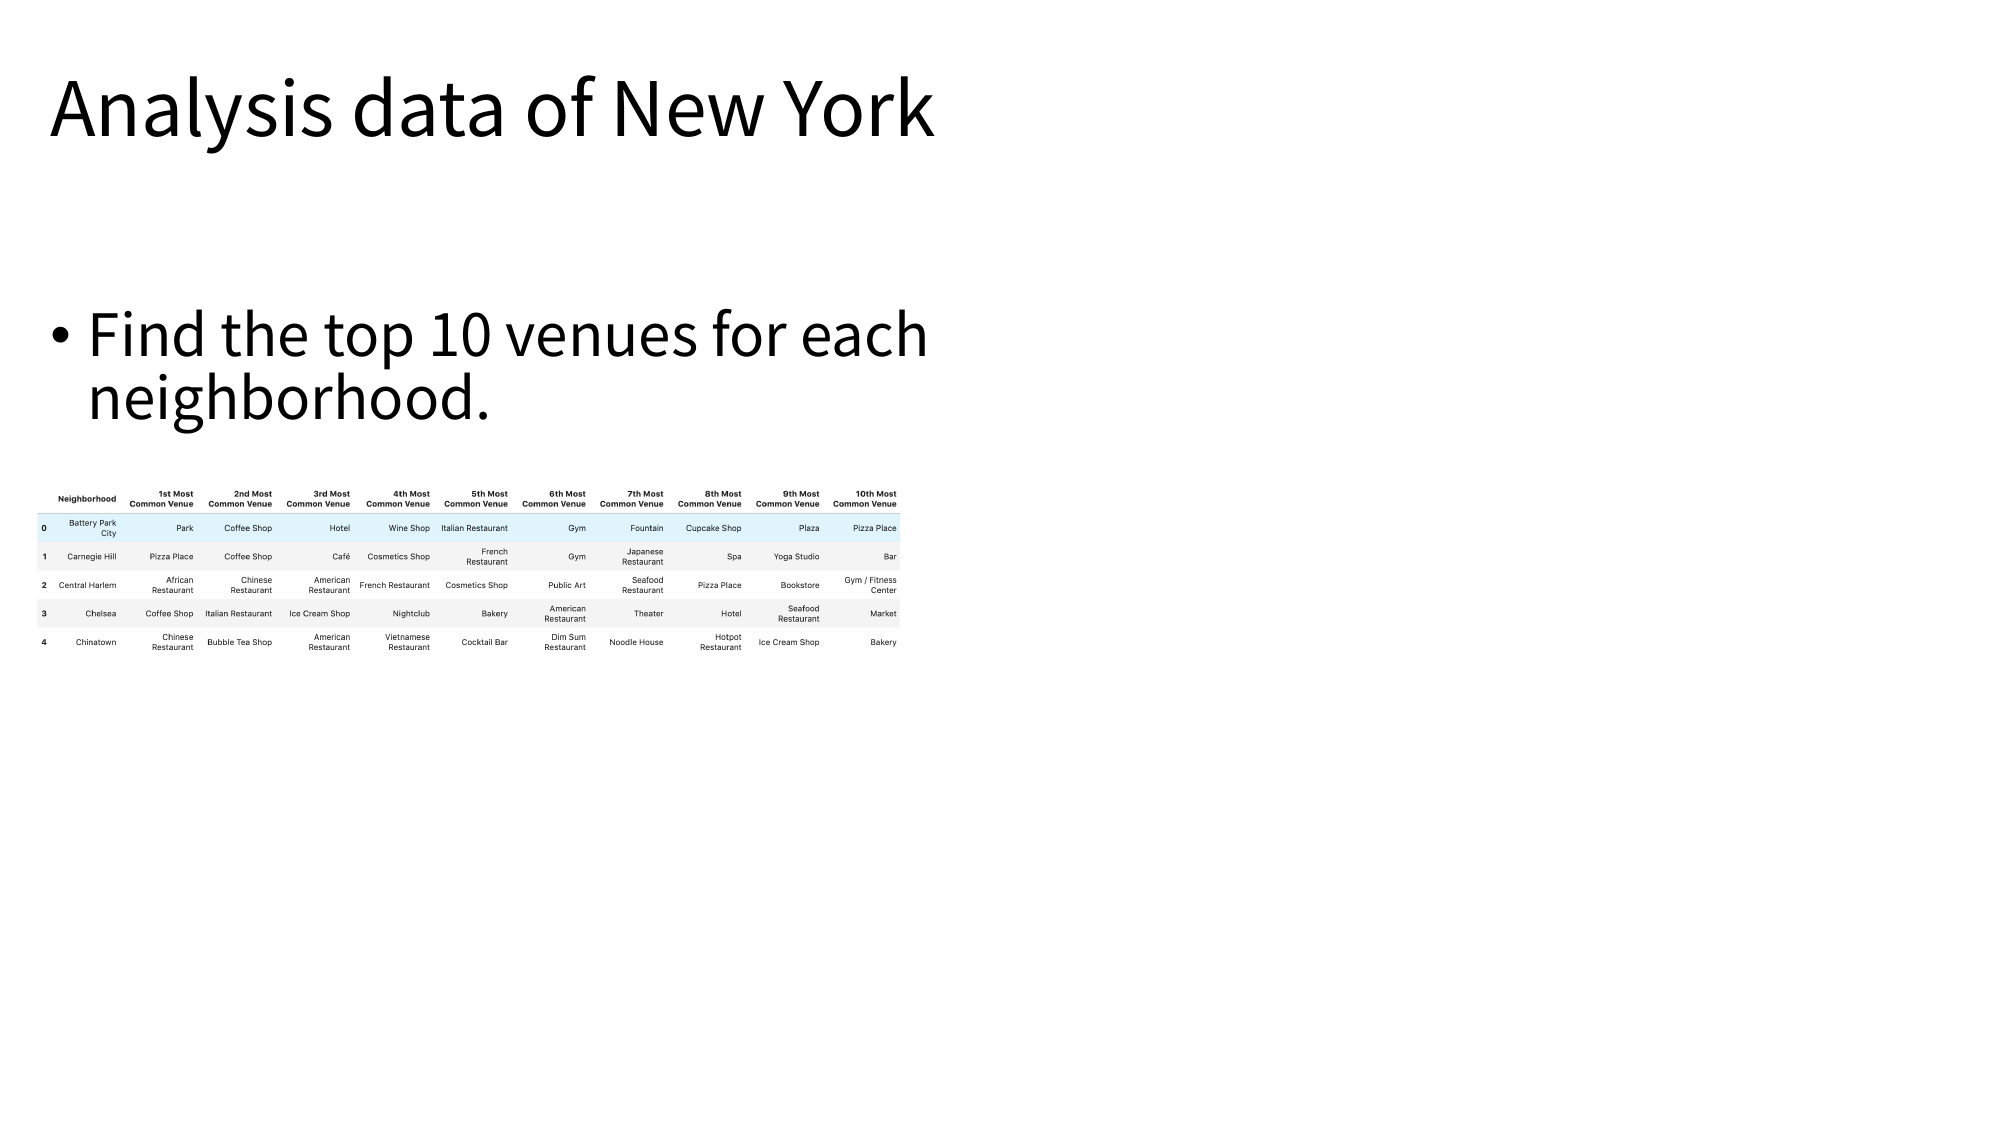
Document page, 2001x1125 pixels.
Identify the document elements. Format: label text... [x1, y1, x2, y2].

list Find the top 10 venues for each neighborhood. [35, 298, 963, 1013]
picture [35, 489, 900, 656]
title Analysis data of New York [35, 3, 1761, 221]
